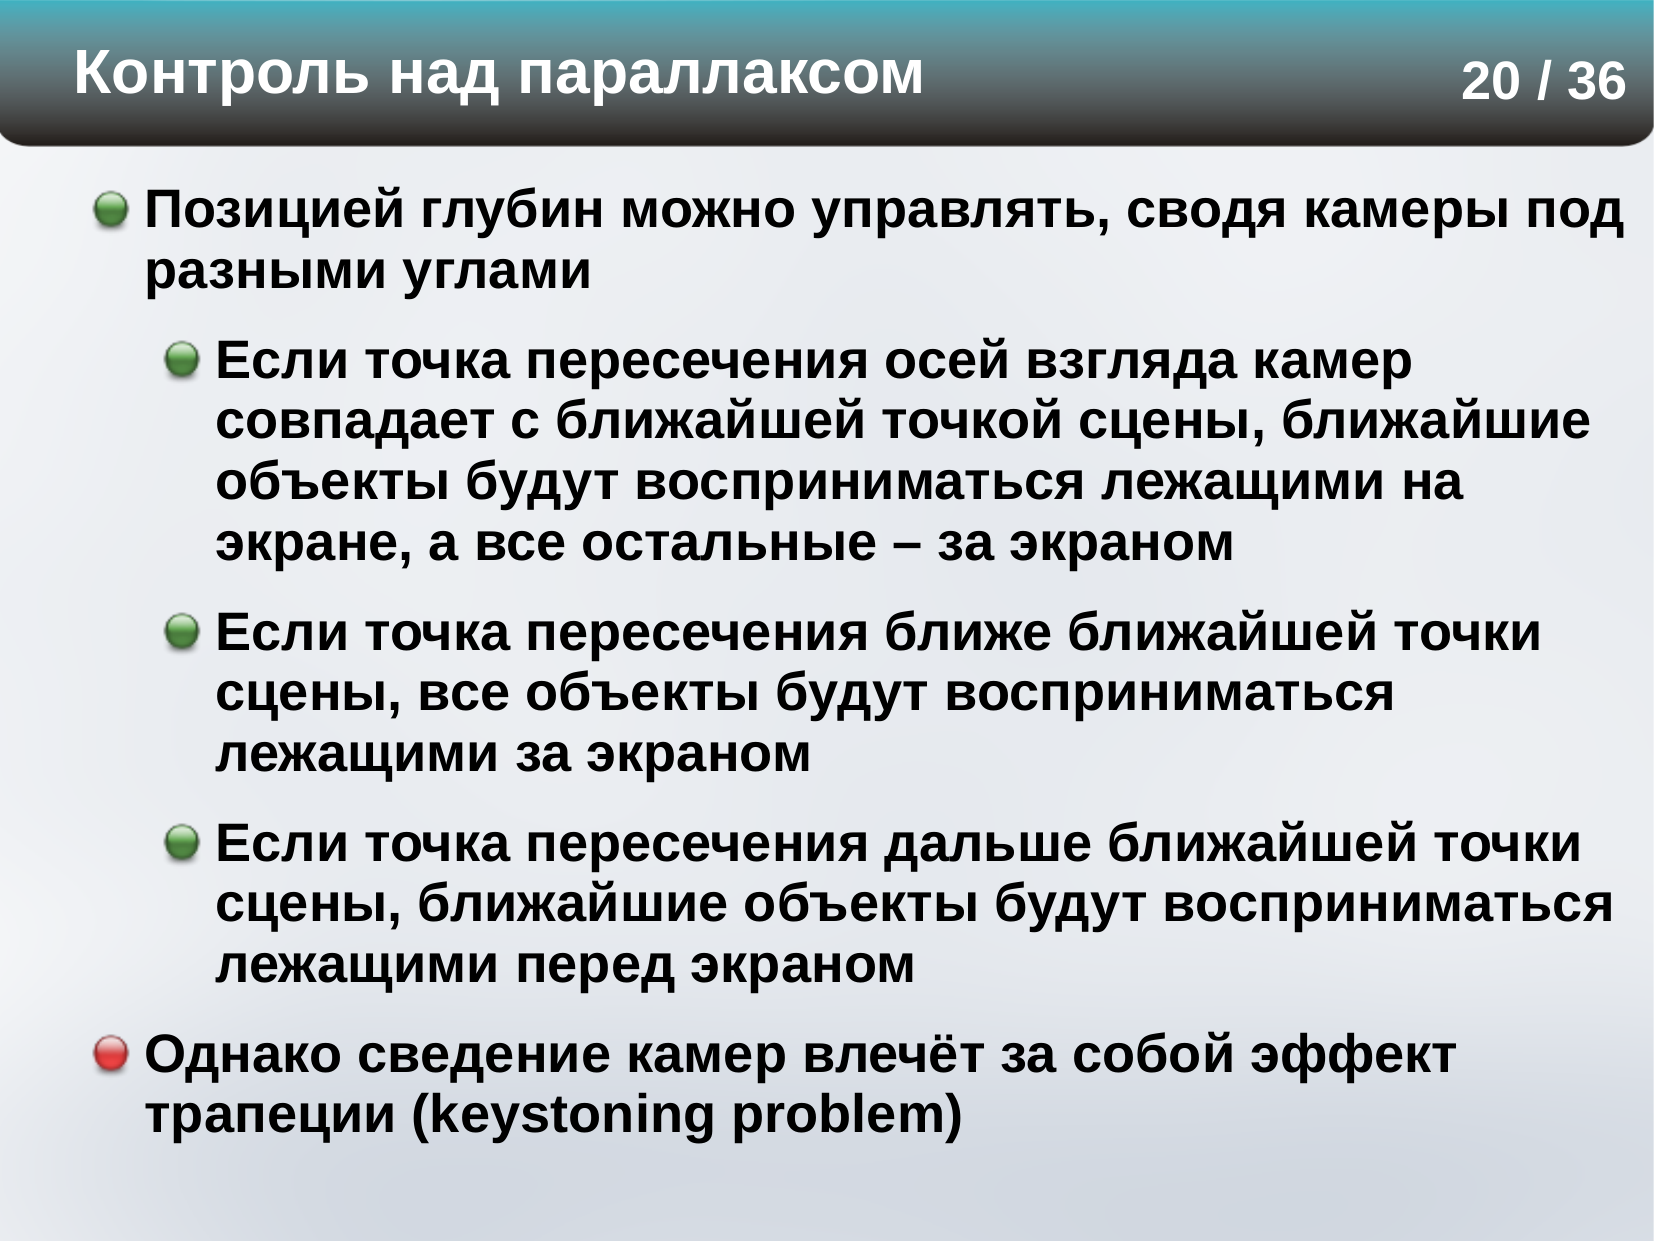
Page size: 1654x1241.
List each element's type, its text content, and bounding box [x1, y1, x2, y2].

text_box <номер> / 36 [1446, 42, 1654, 171]
text_box Позицией глубин можно управлять, сводя камеры под разными углами Если точка пересечения осей взгляда камер совпадает с ближайшей точкой сцены, ближайшие объекты будут восприниматься лежащими на экране, а все остальные – за экраном Если точка пересечения ближе ближайшей точки сцены, все объекты будут восприниматься лежащими за экраном Если точка пересечения дальше ближайшей точки сцены, ближайшие объекты будут восприниматься лежащими перед экраном Однако сведение камер влечёт за собой эффект трапеции (keystoning problem) [70, 171, 1654, 1152]
picture [0, 0, 1654, 1241]
text_box Контроль над параллаксом [59, 29, 1359, 115]
